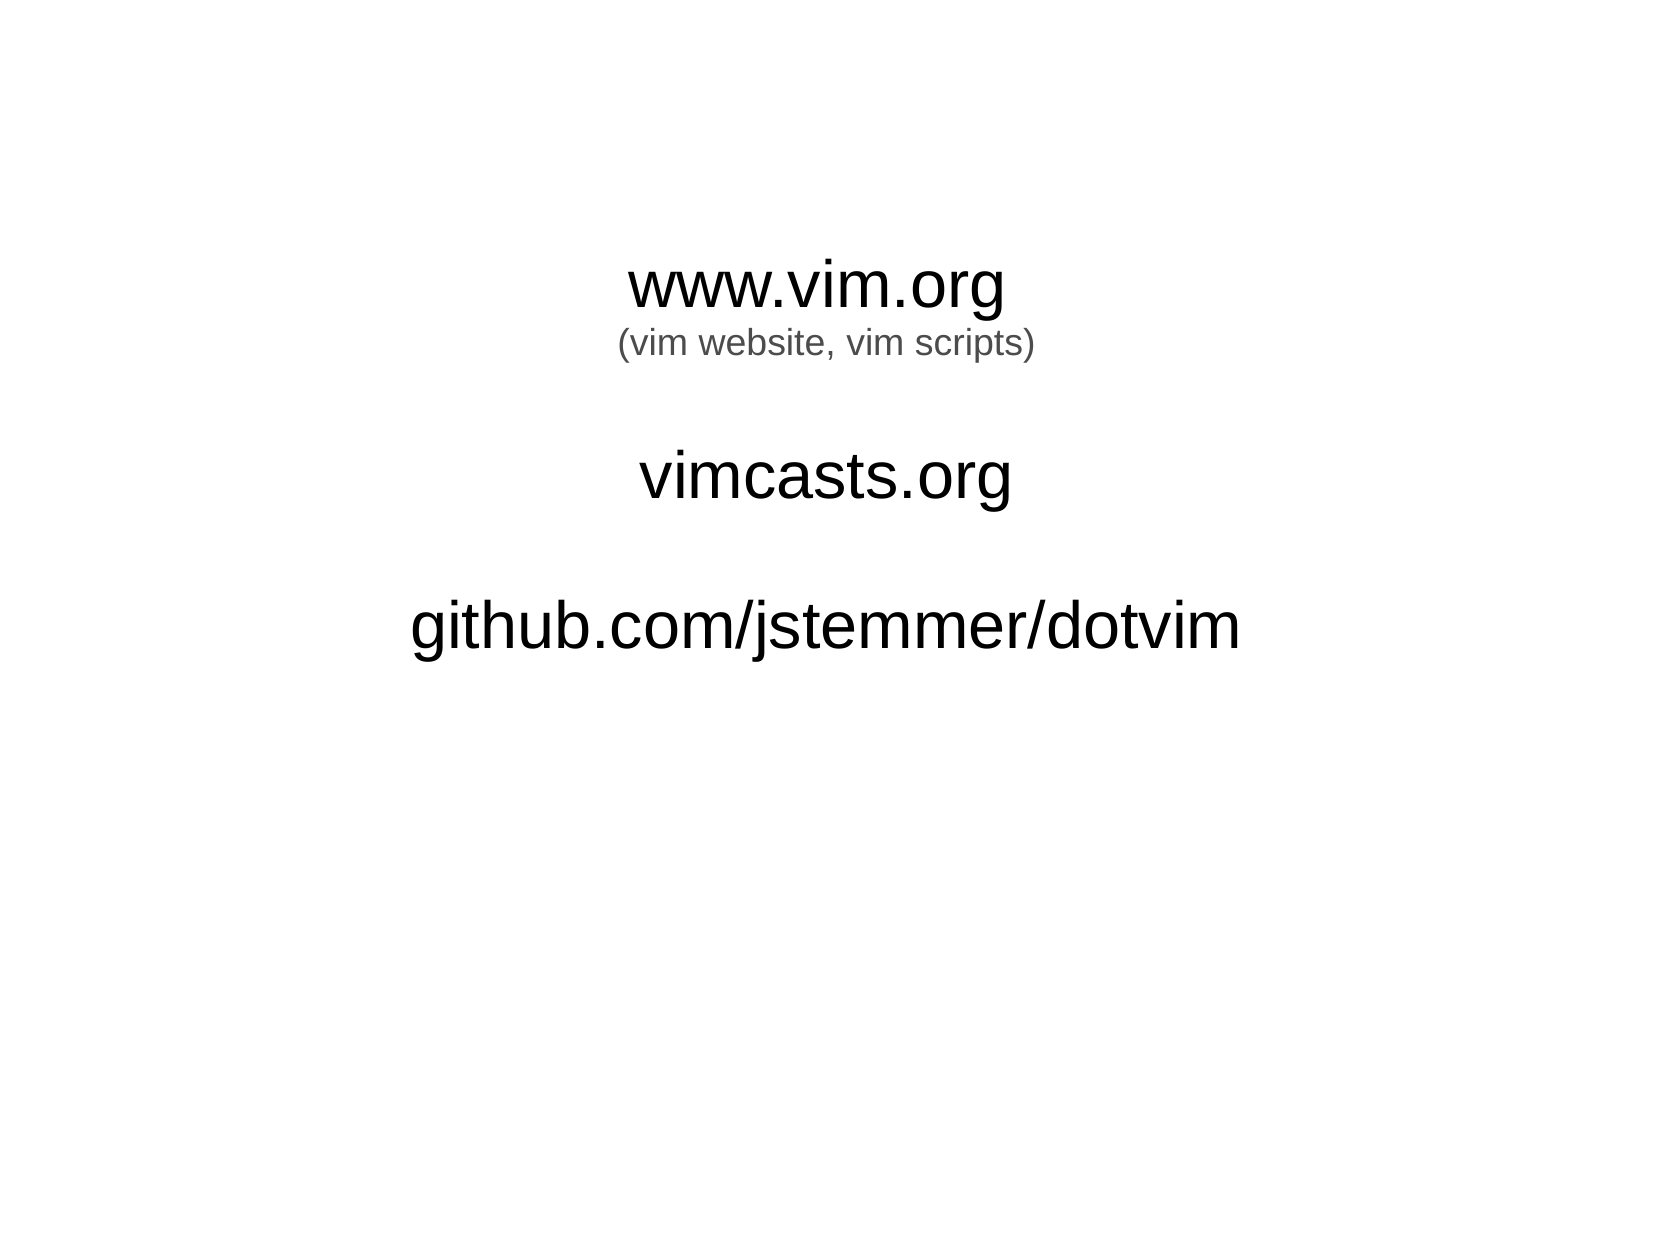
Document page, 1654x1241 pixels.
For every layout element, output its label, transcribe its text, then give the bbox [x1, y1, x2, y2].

subtitle www.vim.org (vim website, vim scripts) vimcasts.org github.com/jstemmer/dotvim [82, 49, 1571, 1010]
